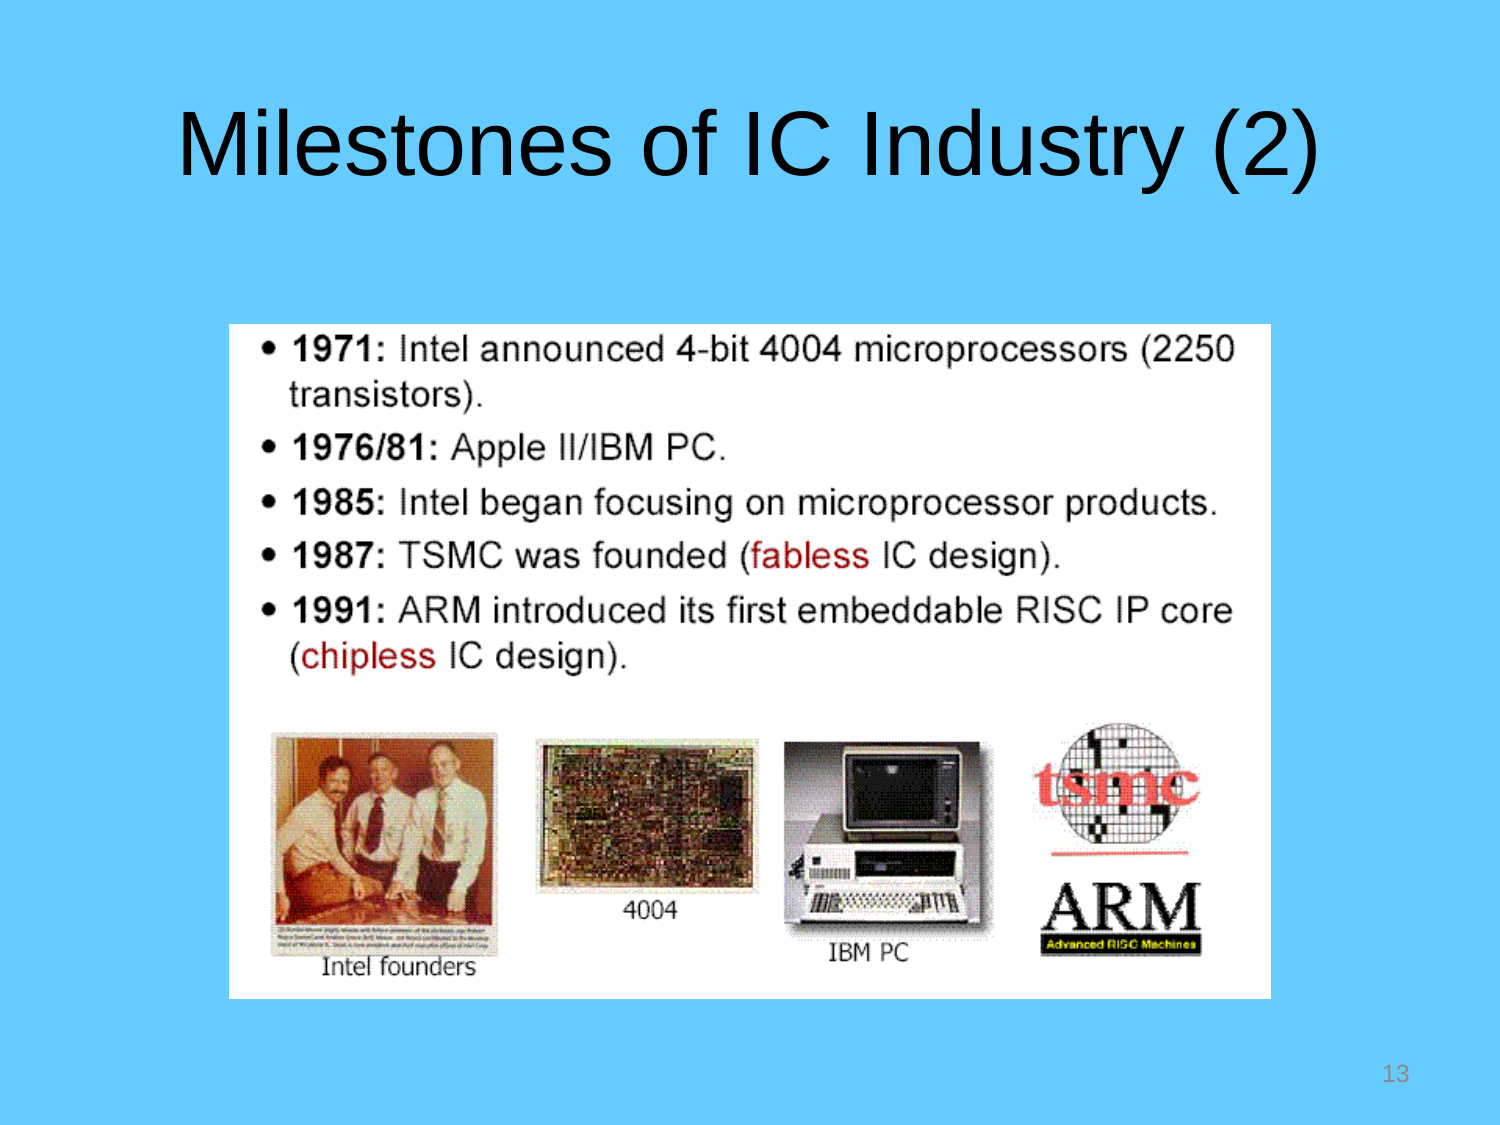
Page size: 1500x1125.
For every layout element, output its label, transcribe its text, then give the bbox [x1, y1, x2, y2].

text_box <number> [1074, 1042, 1426, 1103]
picture [229, 324, 1271, 999]
text_box Milestones of IC Industry (2) [75, 45, 1426, 233]
